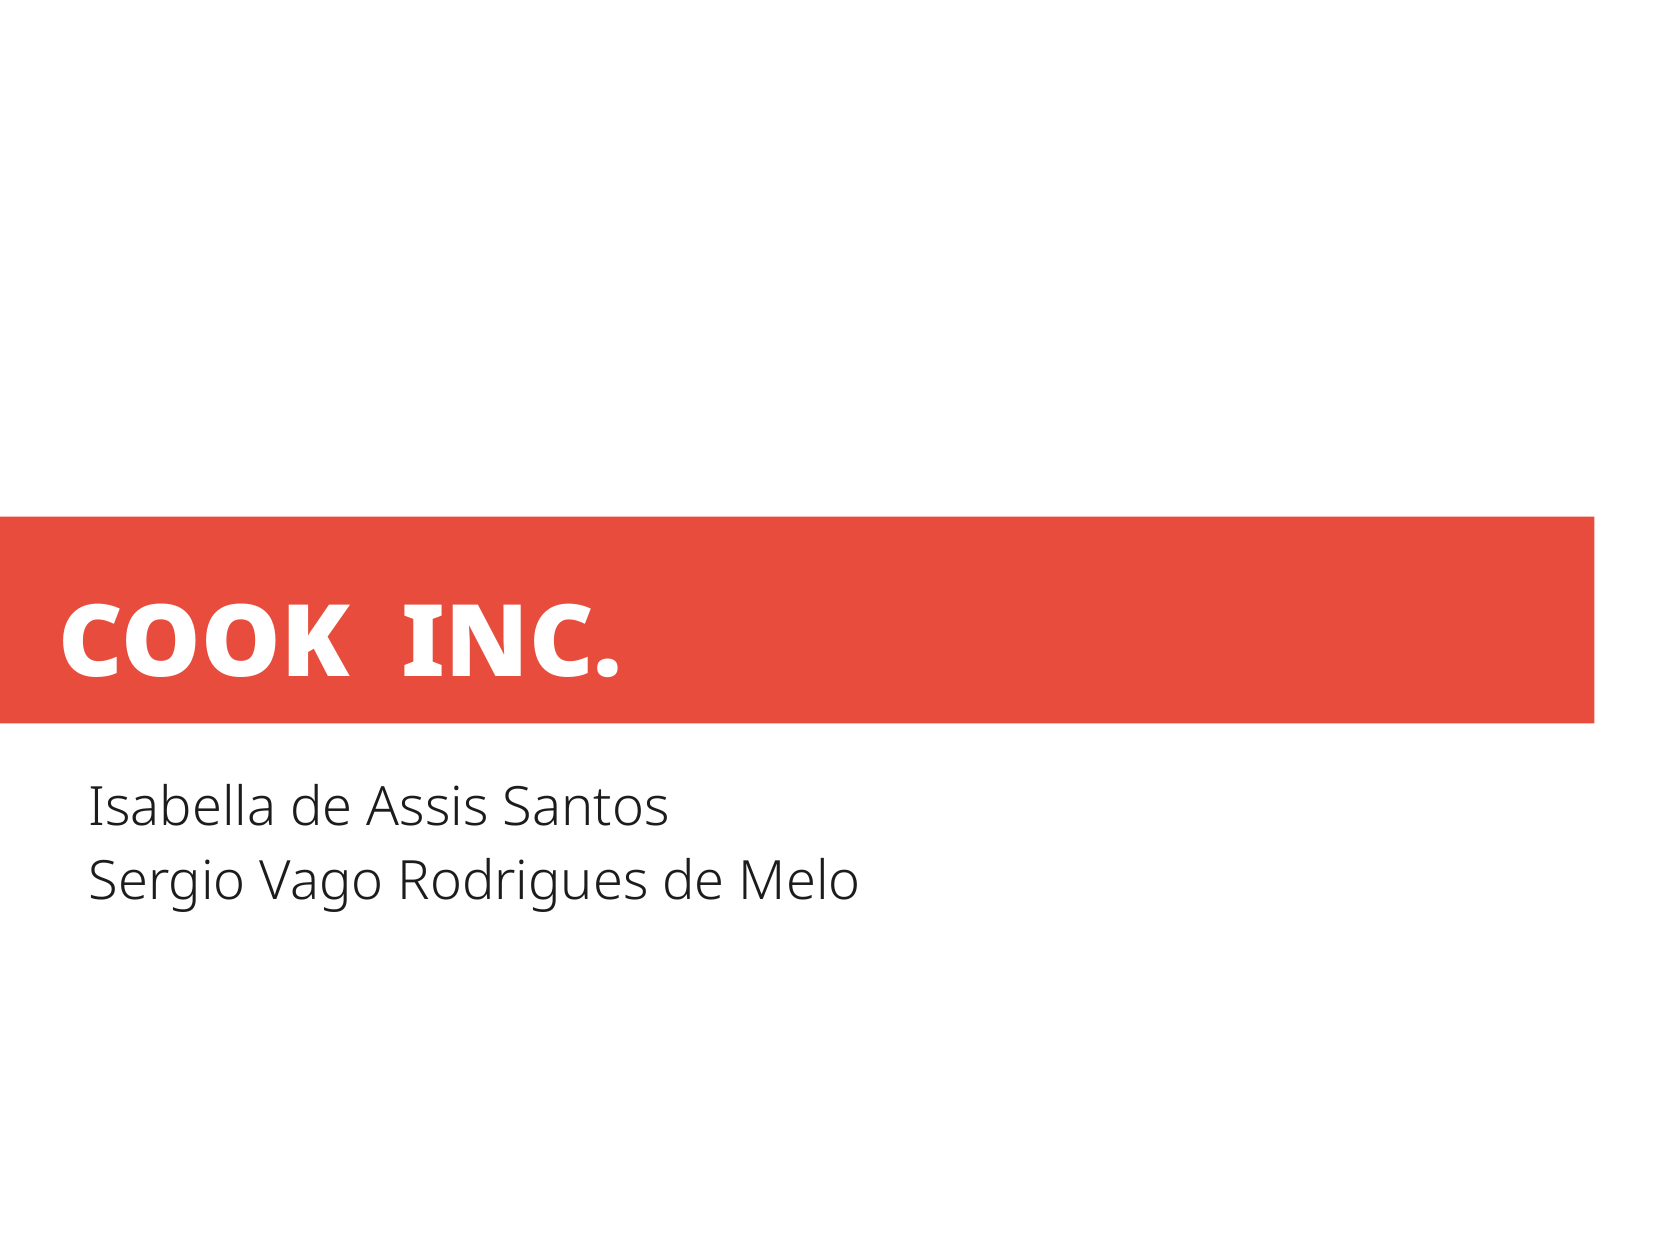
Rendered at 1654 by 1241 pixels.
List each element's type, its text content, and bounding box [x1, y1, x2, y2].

subtitle Isabella de Assis Santos Sergio Vago Rodrigues de Melo [88, 767, 1595, 1182]
title COOK INC. [59, 558, 1595, 706]
